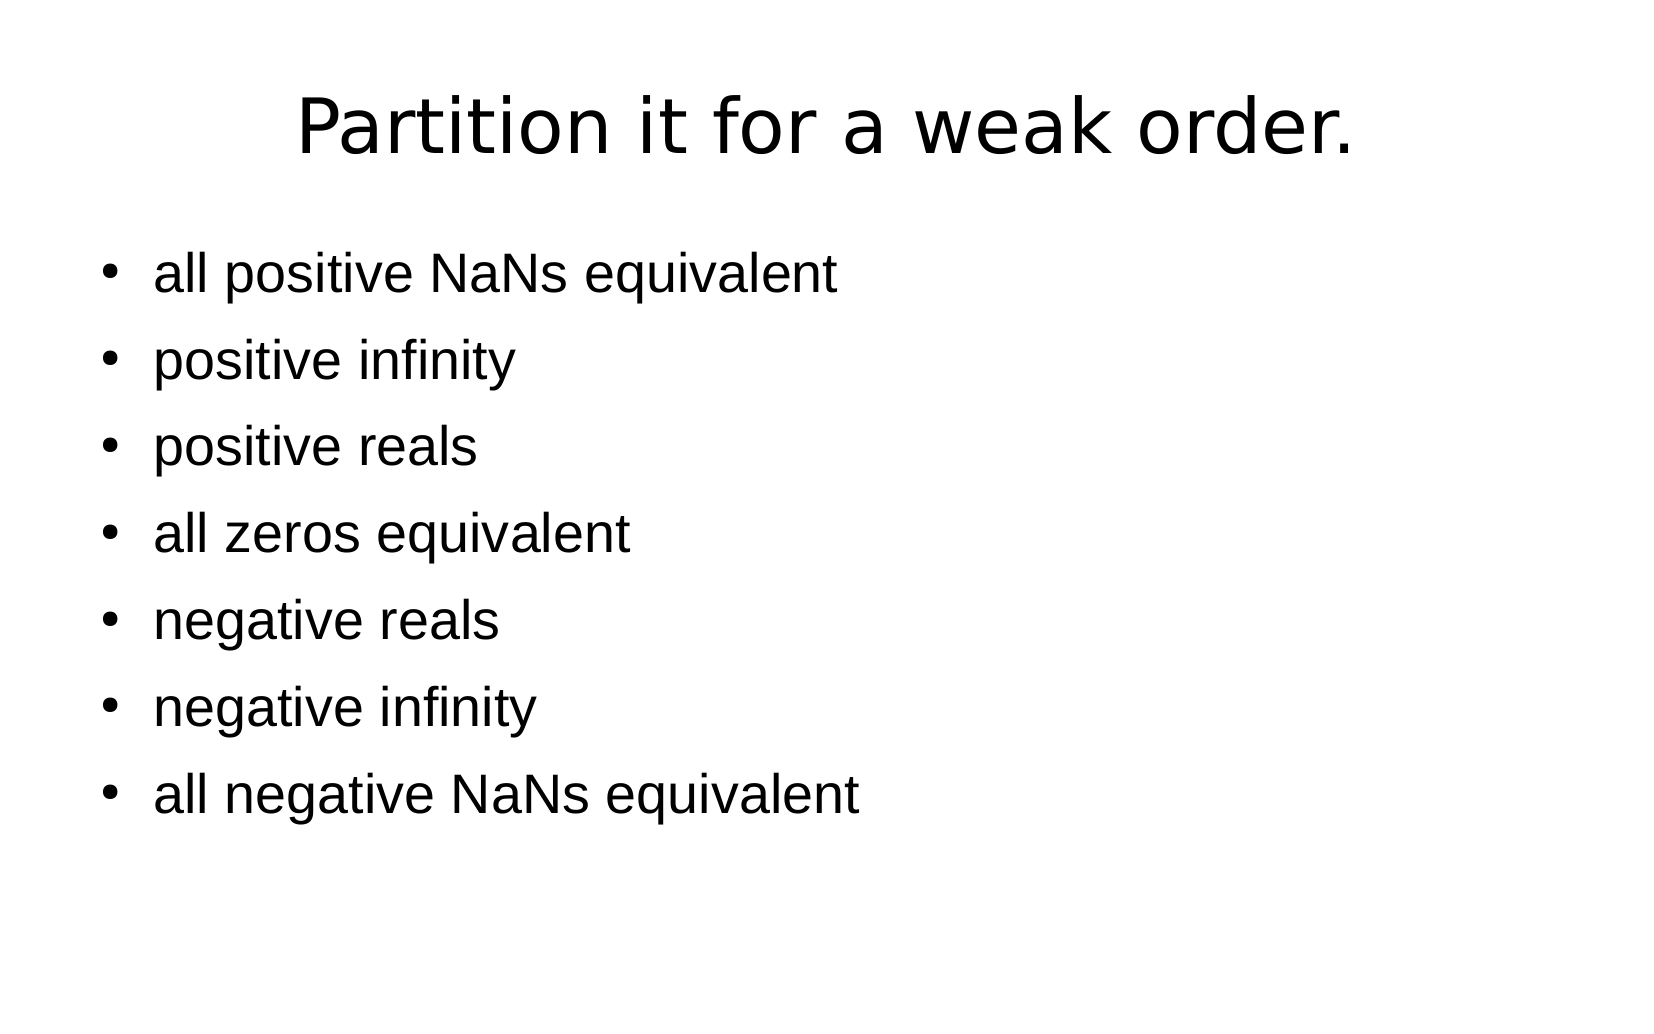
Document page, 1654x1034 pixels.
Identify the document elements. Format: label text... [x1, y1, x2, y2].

title Partition it for a weak order. [82, 41, 1571, 214]
list all positive NaNs equivalent positive infinity positive reals all zeros equivalent negative reals negative infinity all negative NaNs equivalent [82, 241, 1571, 842]
